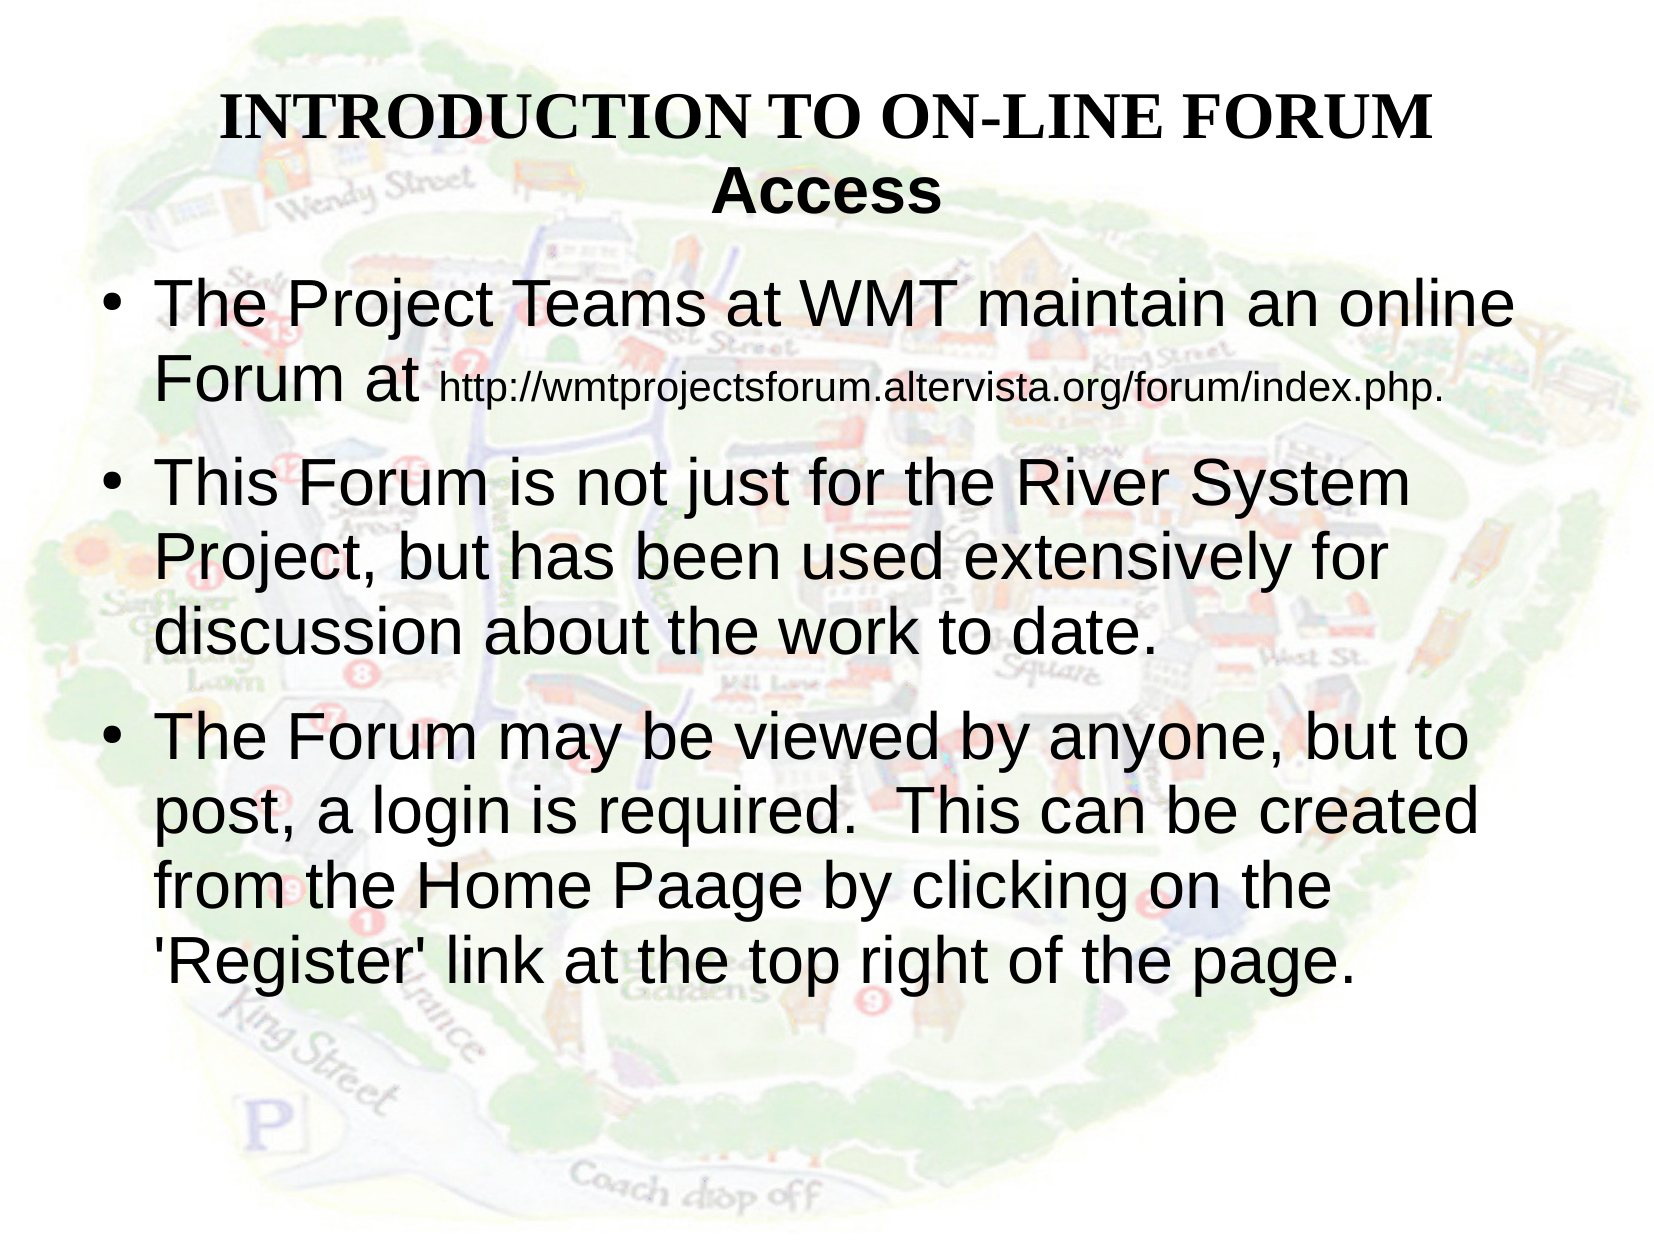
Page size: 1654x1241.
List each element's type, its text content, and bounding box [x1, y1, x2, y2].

list The Project Teams at WMT maintain an online Forum at http://wmtprojectsforum.altervista.org/forum/index.php. This Forum is not just for the River System Project, but has been used extensively for discussion about the work to date. The Forum may be viewed by anyone, but to post, a login is required. This can be created from the Home Paage by clicking on the 'Register' link at the top right of the page. [82, 265, 1571, 1023]
title INTRODUCTION TO ON-LINE FORUM Access [82, 49, 1571, 257]
picture [0, 0, 1654, 1241]
